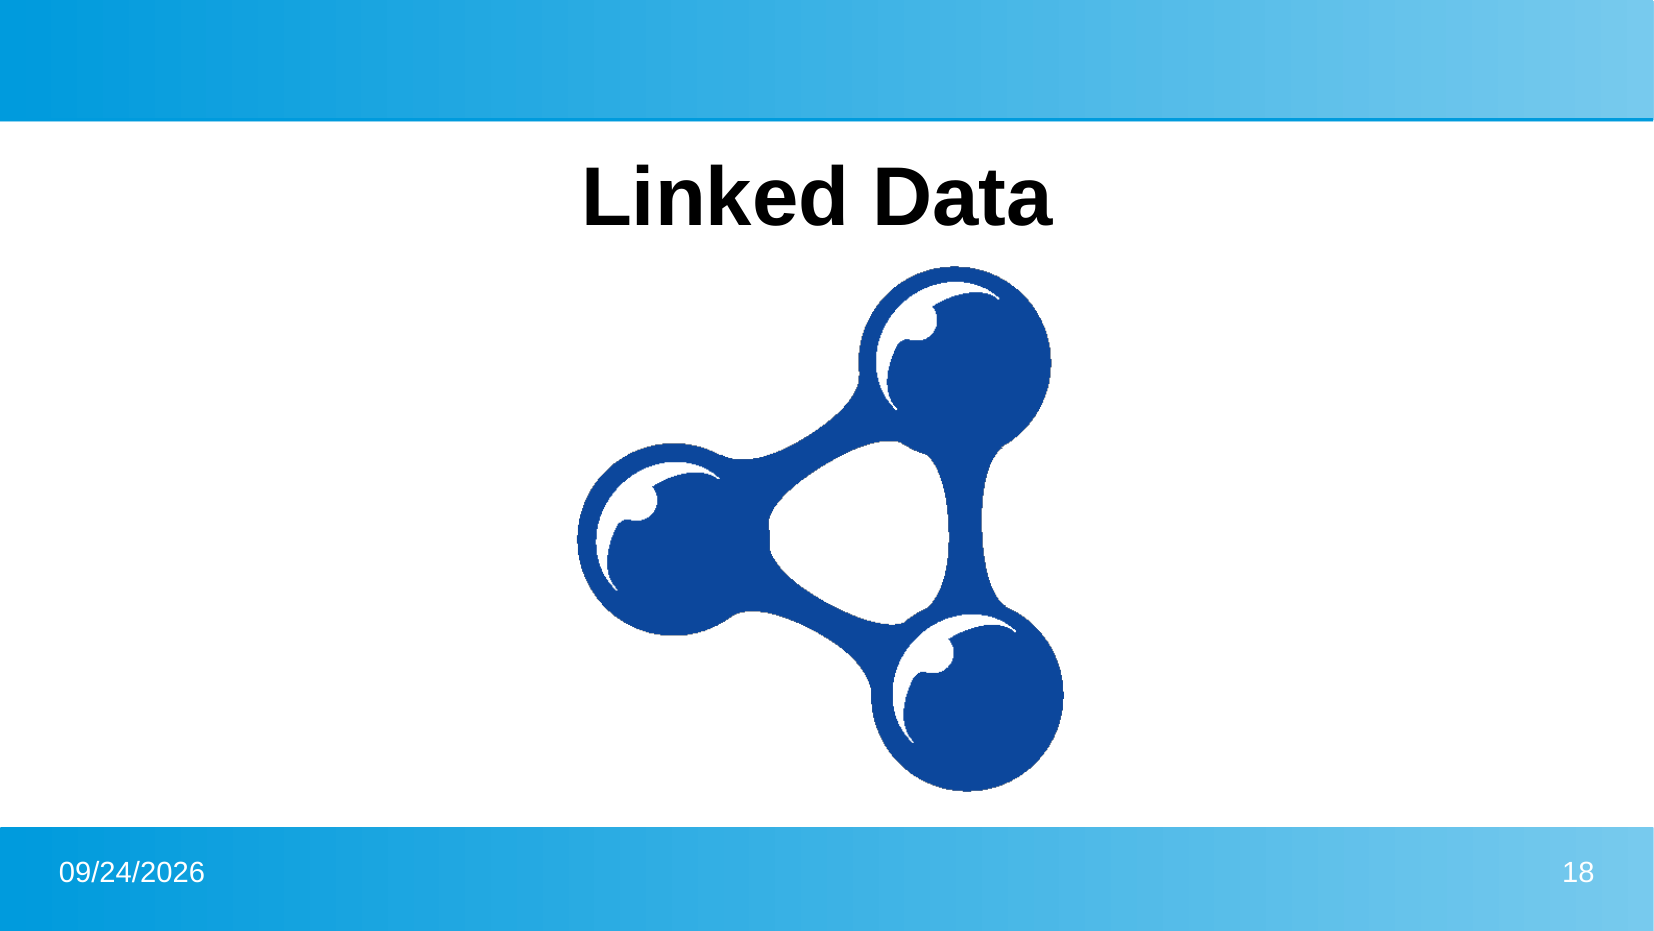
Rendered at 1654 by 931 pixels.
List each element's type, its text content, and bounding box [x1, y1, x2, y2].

picture [554, 262, 1088, 796]
list Linked Data [246, 150, 1388, 311]
